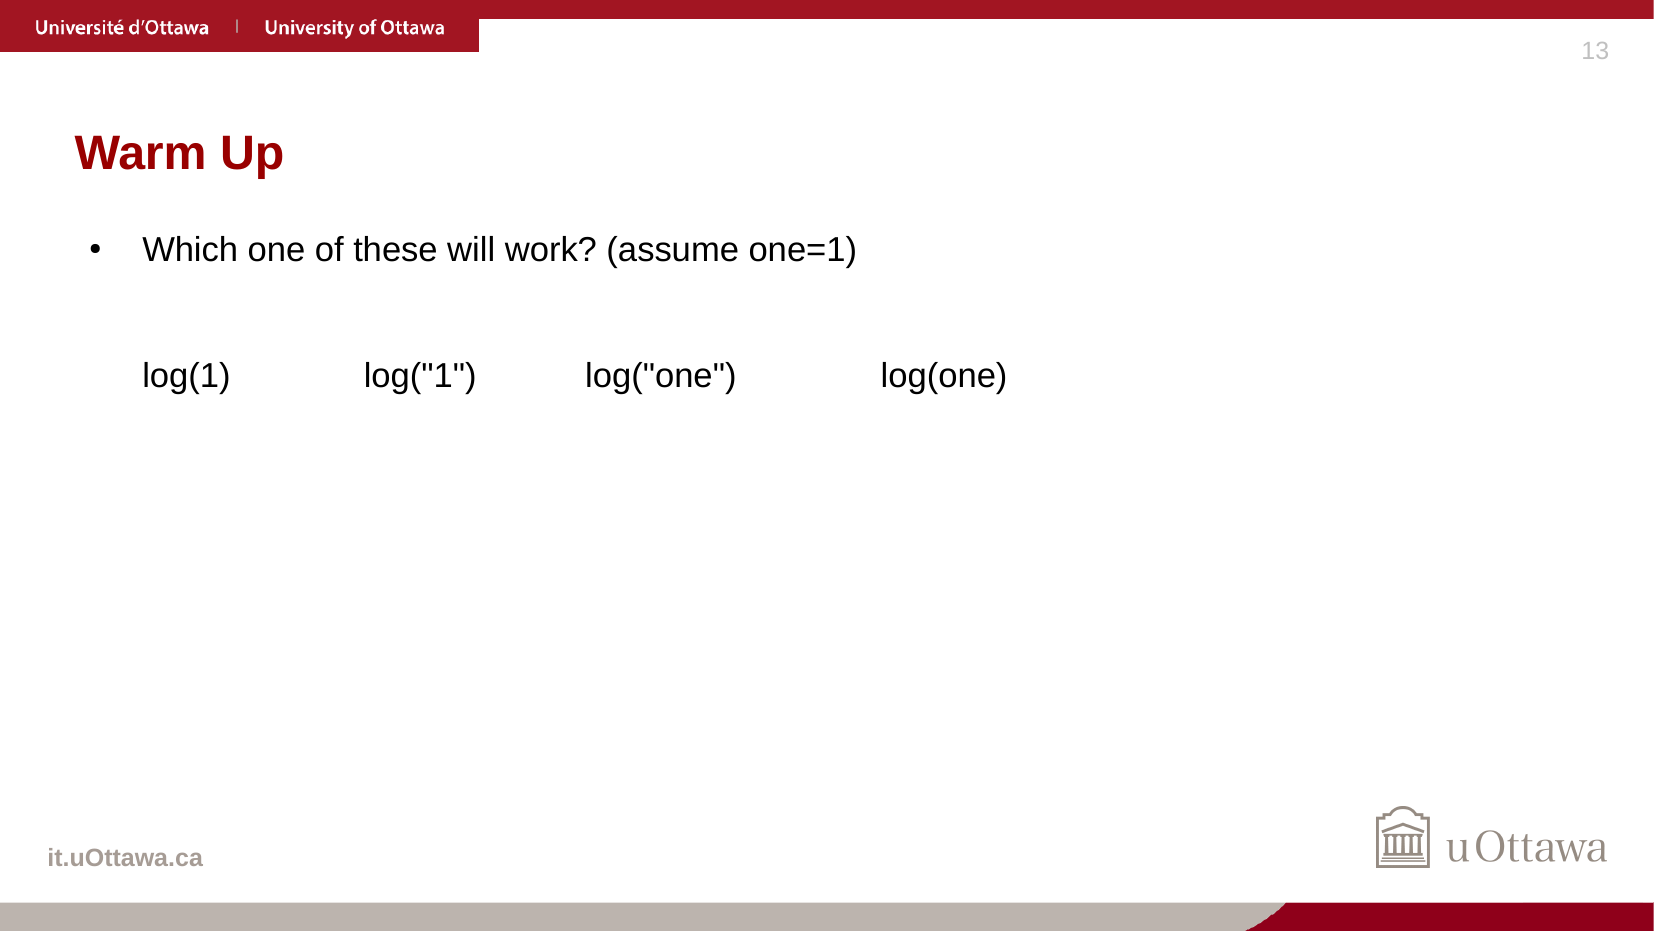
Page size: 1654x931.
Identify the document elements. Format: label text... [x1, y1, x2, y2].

list Which one of these will work? (assume one=1) log(1) log("1") log("one") log(one) [71, 230, 1477, 740]
title Warm Up [74, 93, 1481, 212]
picture [0, 0, 1654, 52]
picture [0, 903, 1654, 931]
picture [1376, 806, 1607, 868]
